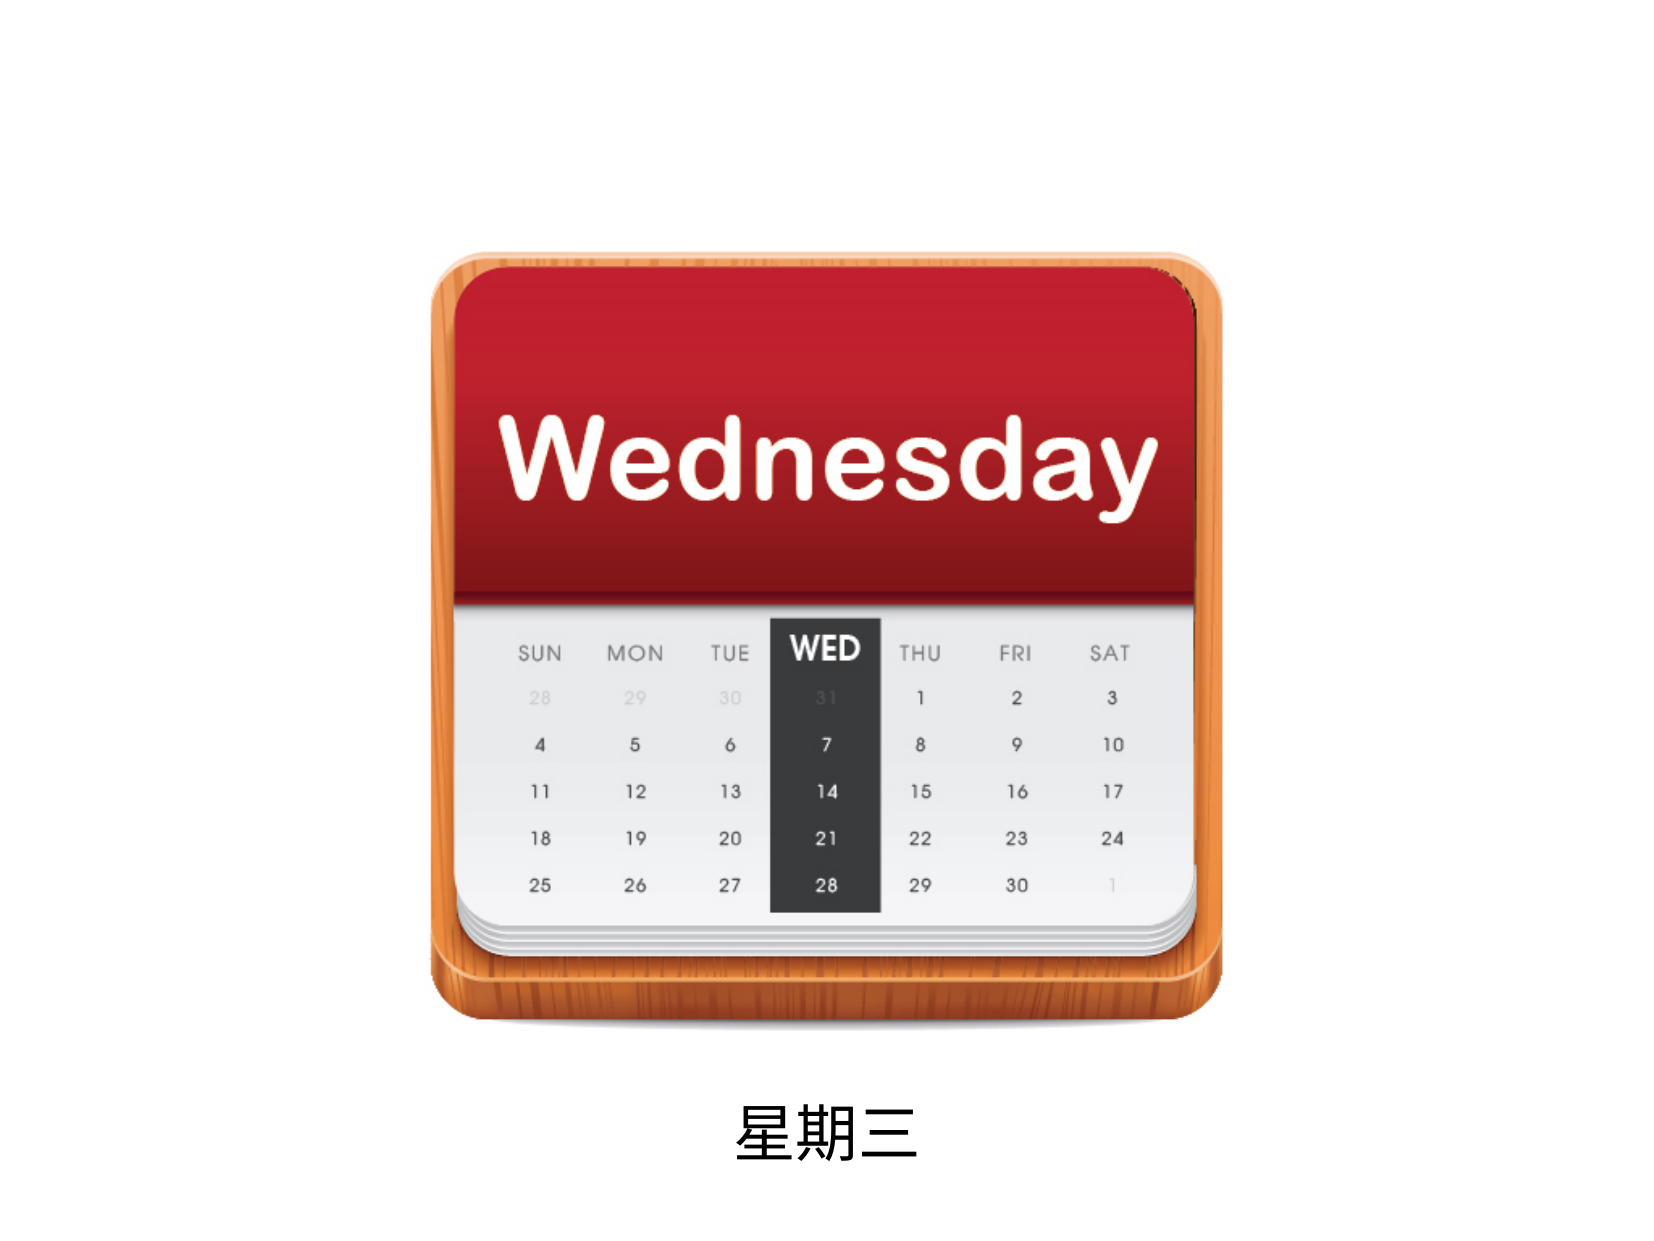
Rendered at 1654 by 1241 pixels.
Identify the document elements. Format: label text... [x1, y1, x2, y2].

title 星期三 [82, 1025, 1571, 1233]
picture [0, 0, 1654, 1241]
